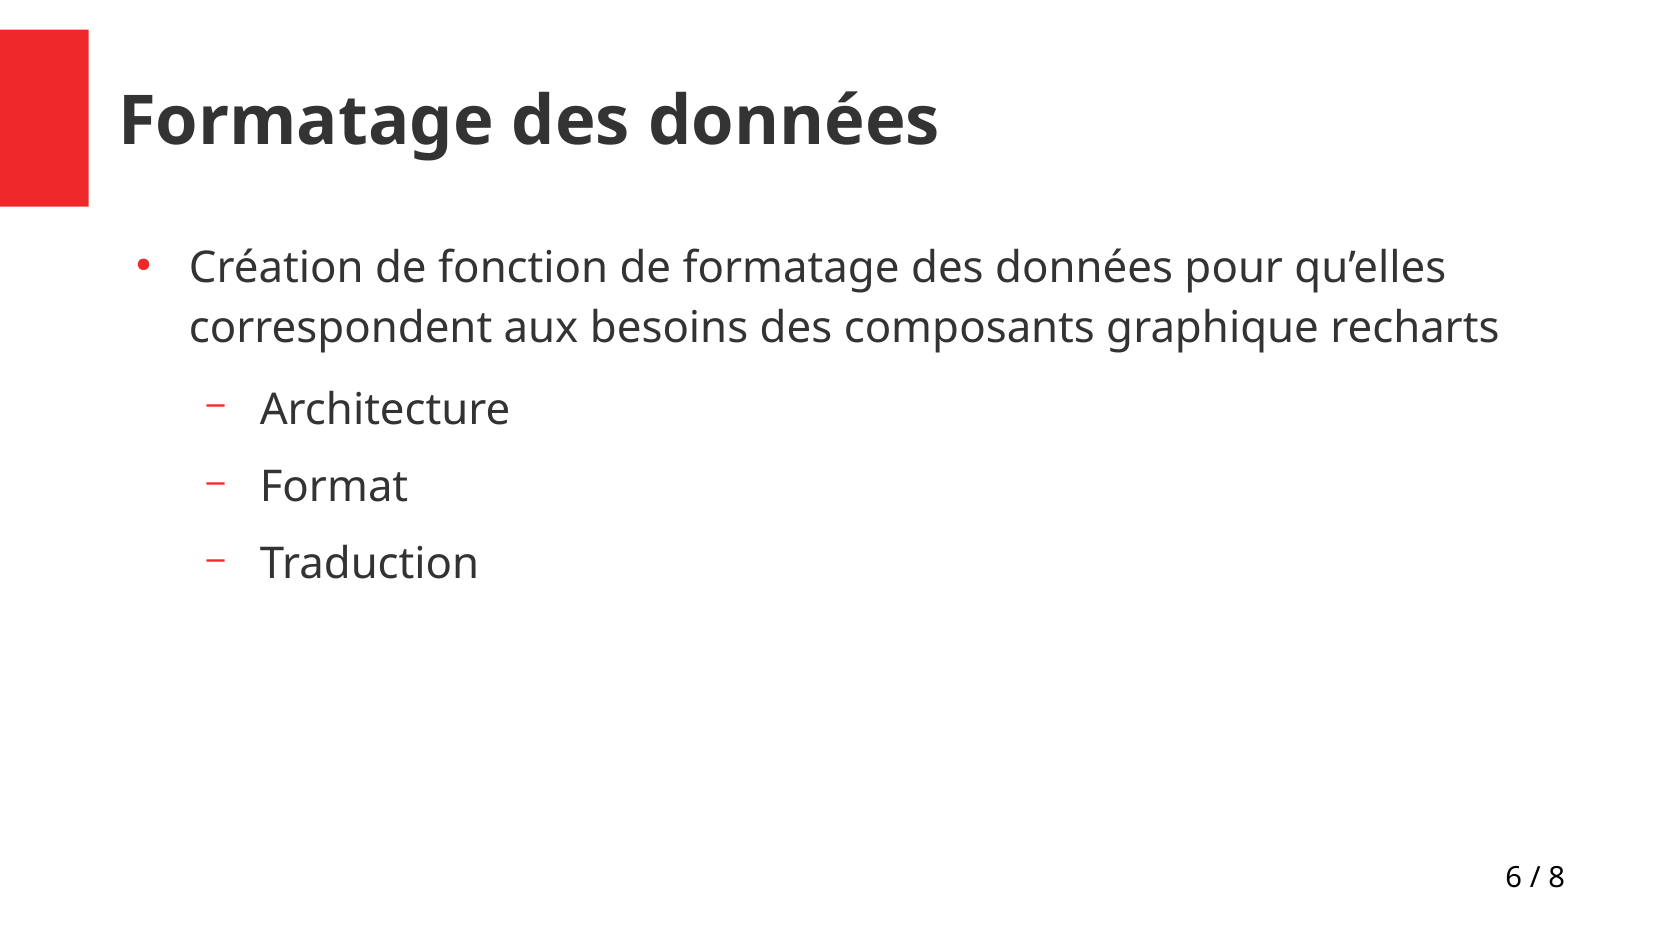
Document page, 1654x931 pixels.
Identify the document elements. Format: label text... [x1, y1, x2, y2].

list Création de fonction de formatage des données pour qu’elles correspondent aux besoins des composants graphique recharts Architecture Format Traduction [118, 236, 1595, 798]
title Formatage des données [118, 29, 1595, 207]
